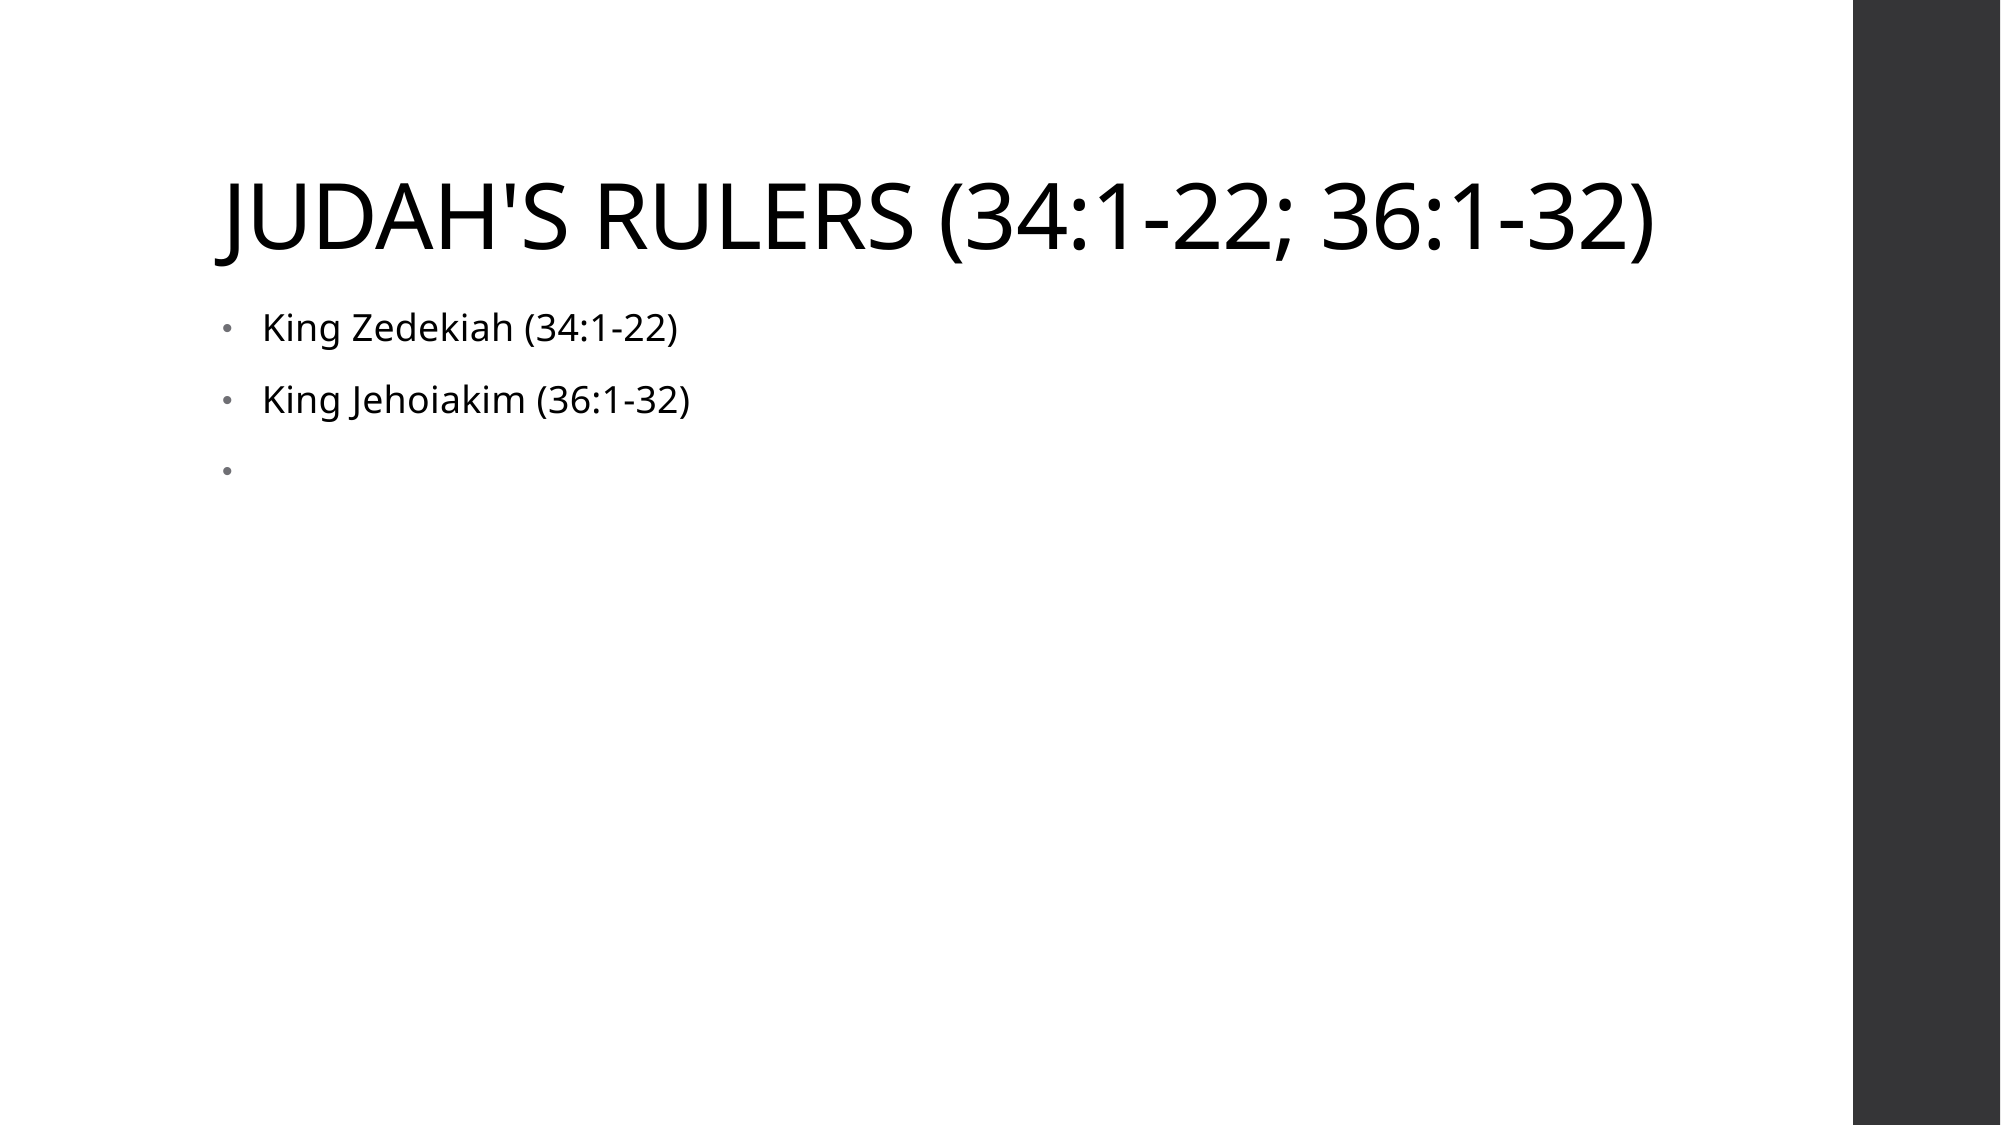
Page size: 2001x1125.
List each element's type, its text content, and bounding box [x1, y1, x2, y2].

list King Zedekiah (34:1-22) King Jehoiakim (36:1-32) [206, 299, 1617, 1014]
title JUDAH'S RULERS (34:1-22; 36:1-32) [206, 60, 1797, 278]
